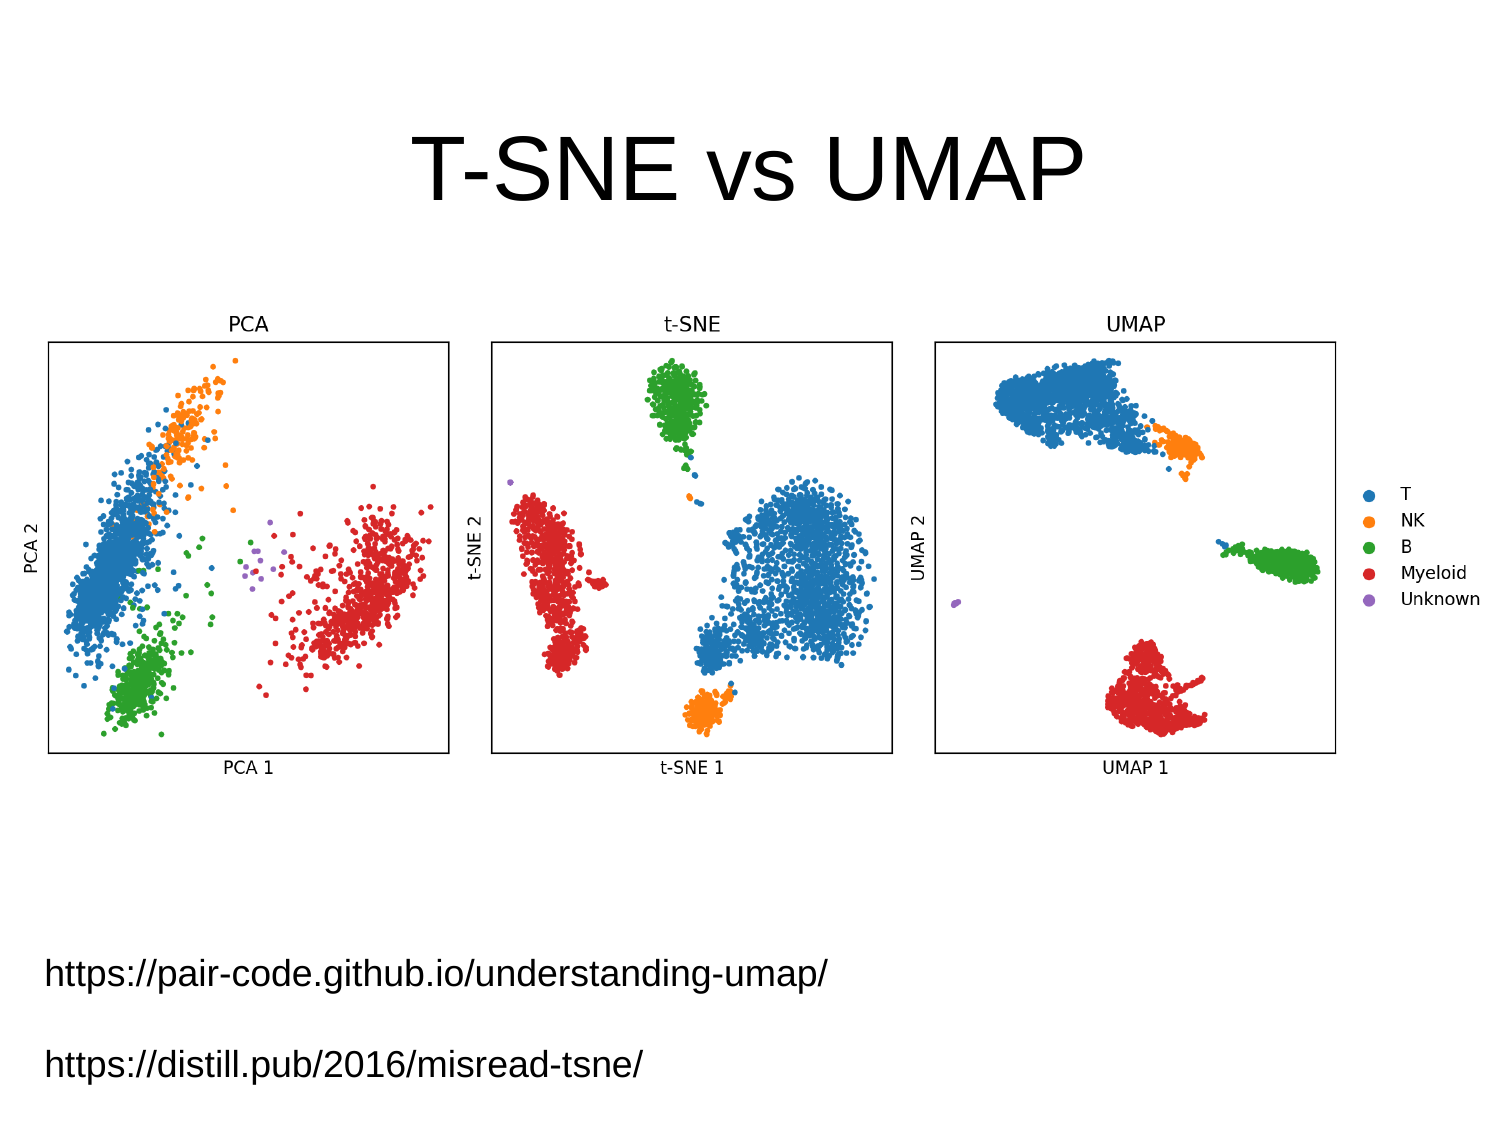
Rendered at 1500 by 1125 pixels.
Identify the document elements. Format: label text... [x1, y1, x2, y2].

text_box https://distill.pub/2016/misread-tsne/ [29, 1035, 660, 1093]
picture [5, 295, 1500, 796]
title T-SNE vs UMAP [103, 59, 1397, 278]
text_box https://pair-code.github.io/understanding-umap/ [29, 944, 846, 1002]
